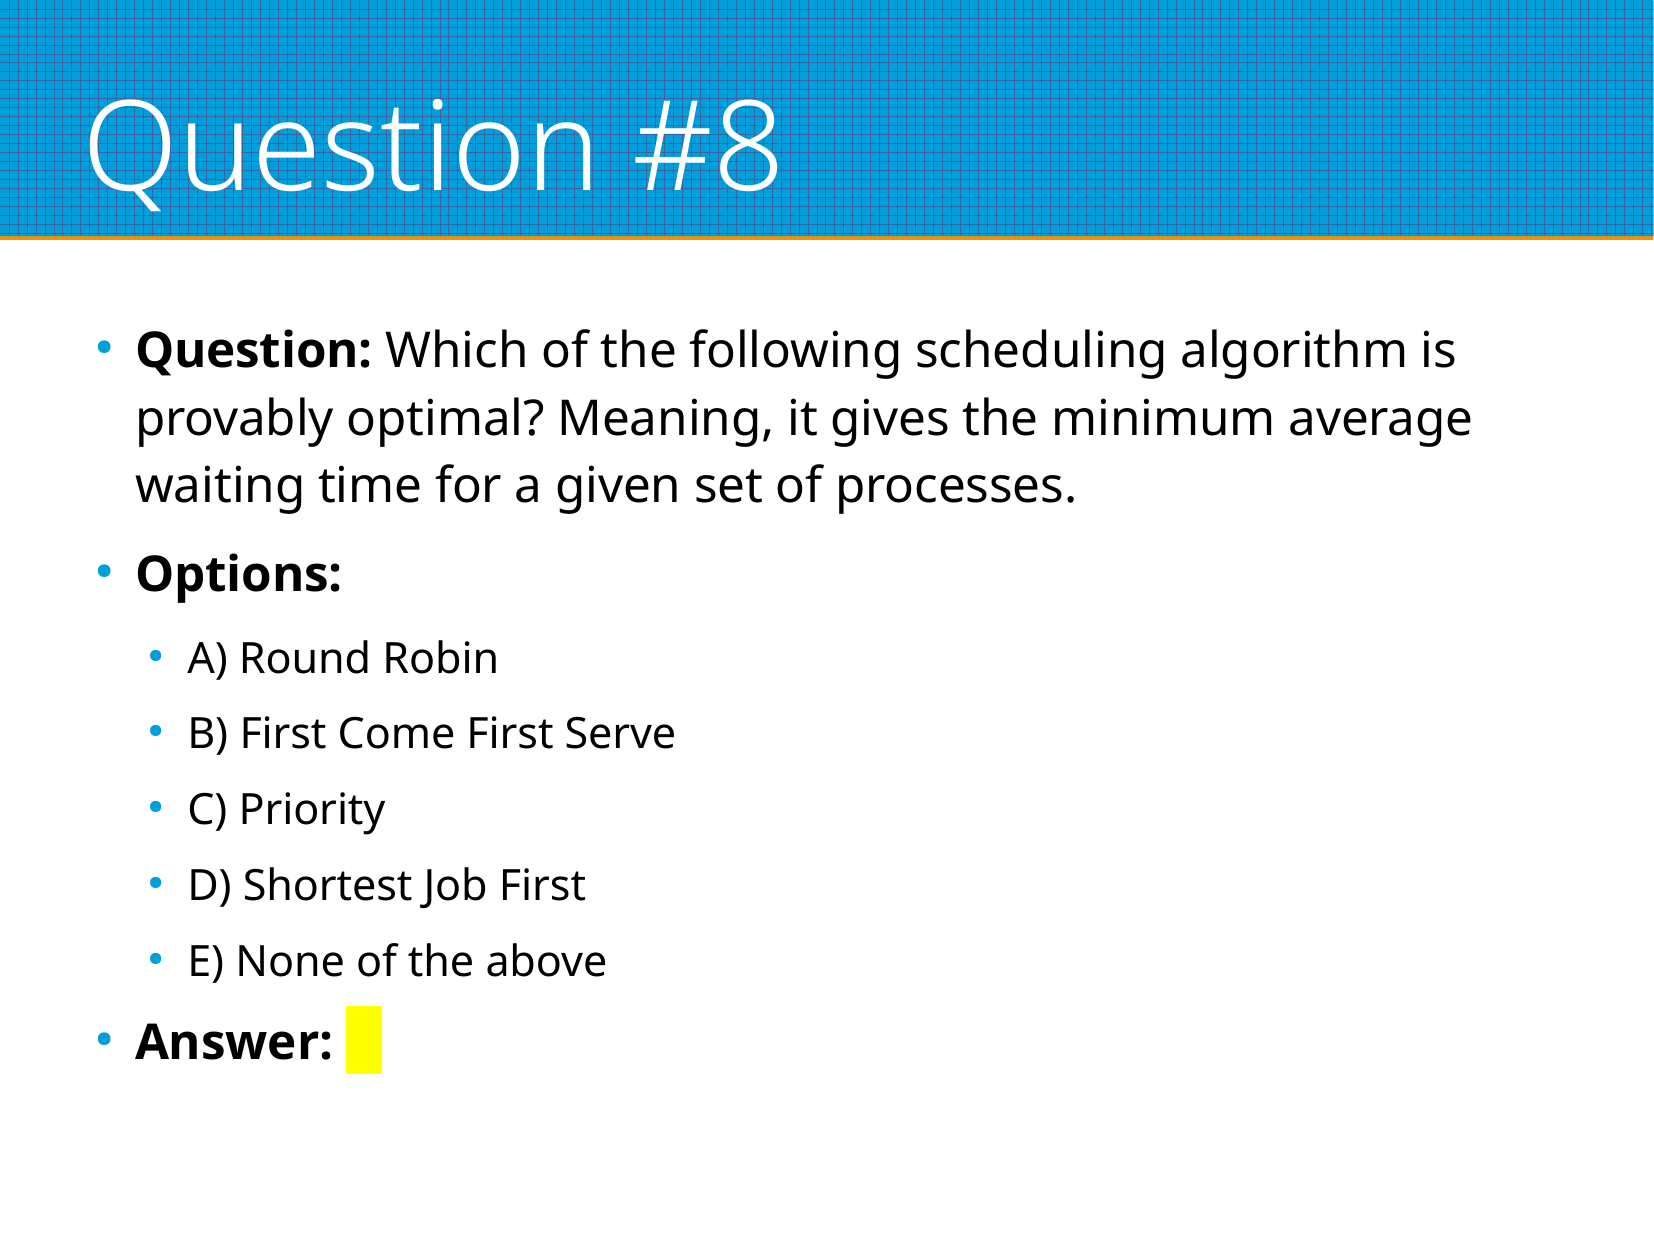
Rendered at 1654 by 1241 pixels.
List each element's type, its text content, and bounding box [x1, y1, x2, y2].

list Question: Which of the following scheduling algorithm is provably optimal? Meaning, it gives the minimum average waiting time for a given set of processes. Options: A) Round Robin B) First Come First Serve C) Priority D) Shortest Job First E) None of the above Answer: D [82, 314, 1563, 1081]
title Question #8 [82, 19, 1571, 227]
